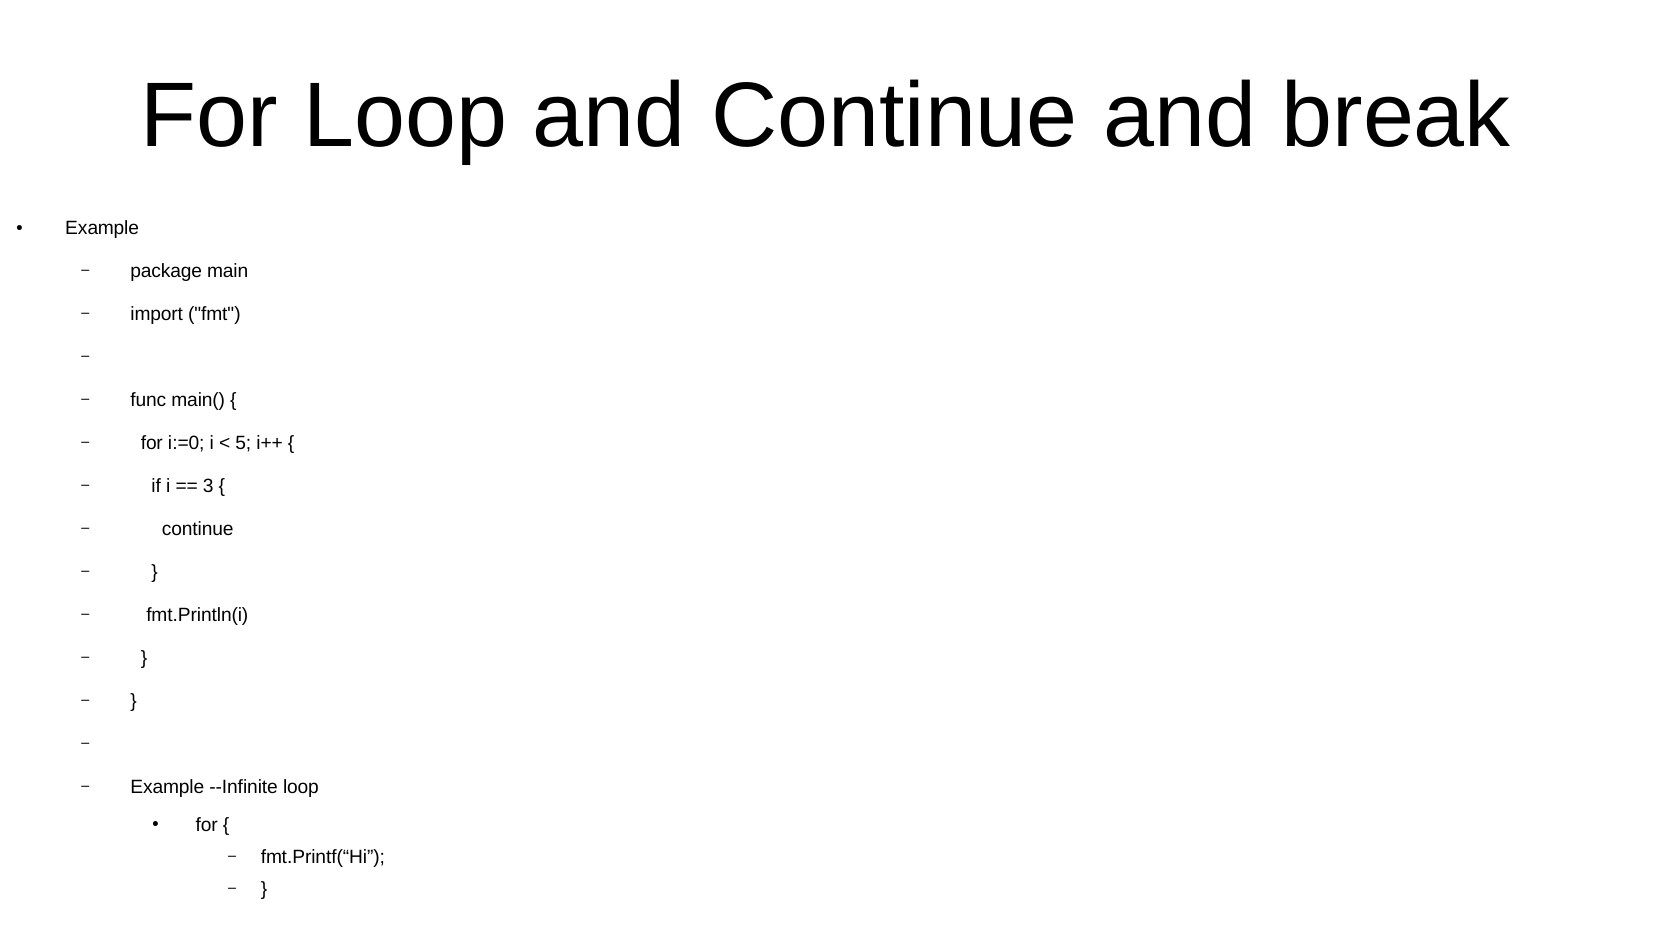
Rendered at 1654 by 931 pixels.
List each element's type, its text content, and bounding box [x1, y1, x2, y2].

list Example package main import ("fmt") func main() { for i:=0; i < 5; i++ { if i == 3 { continue } fmt.Println(i) } } Example --Infinite loop for { fmt.Printf(“Hi”); } [0, 217, 1571, 901]
title For Loop and Continue and break [82, 37, 1571, 193]
